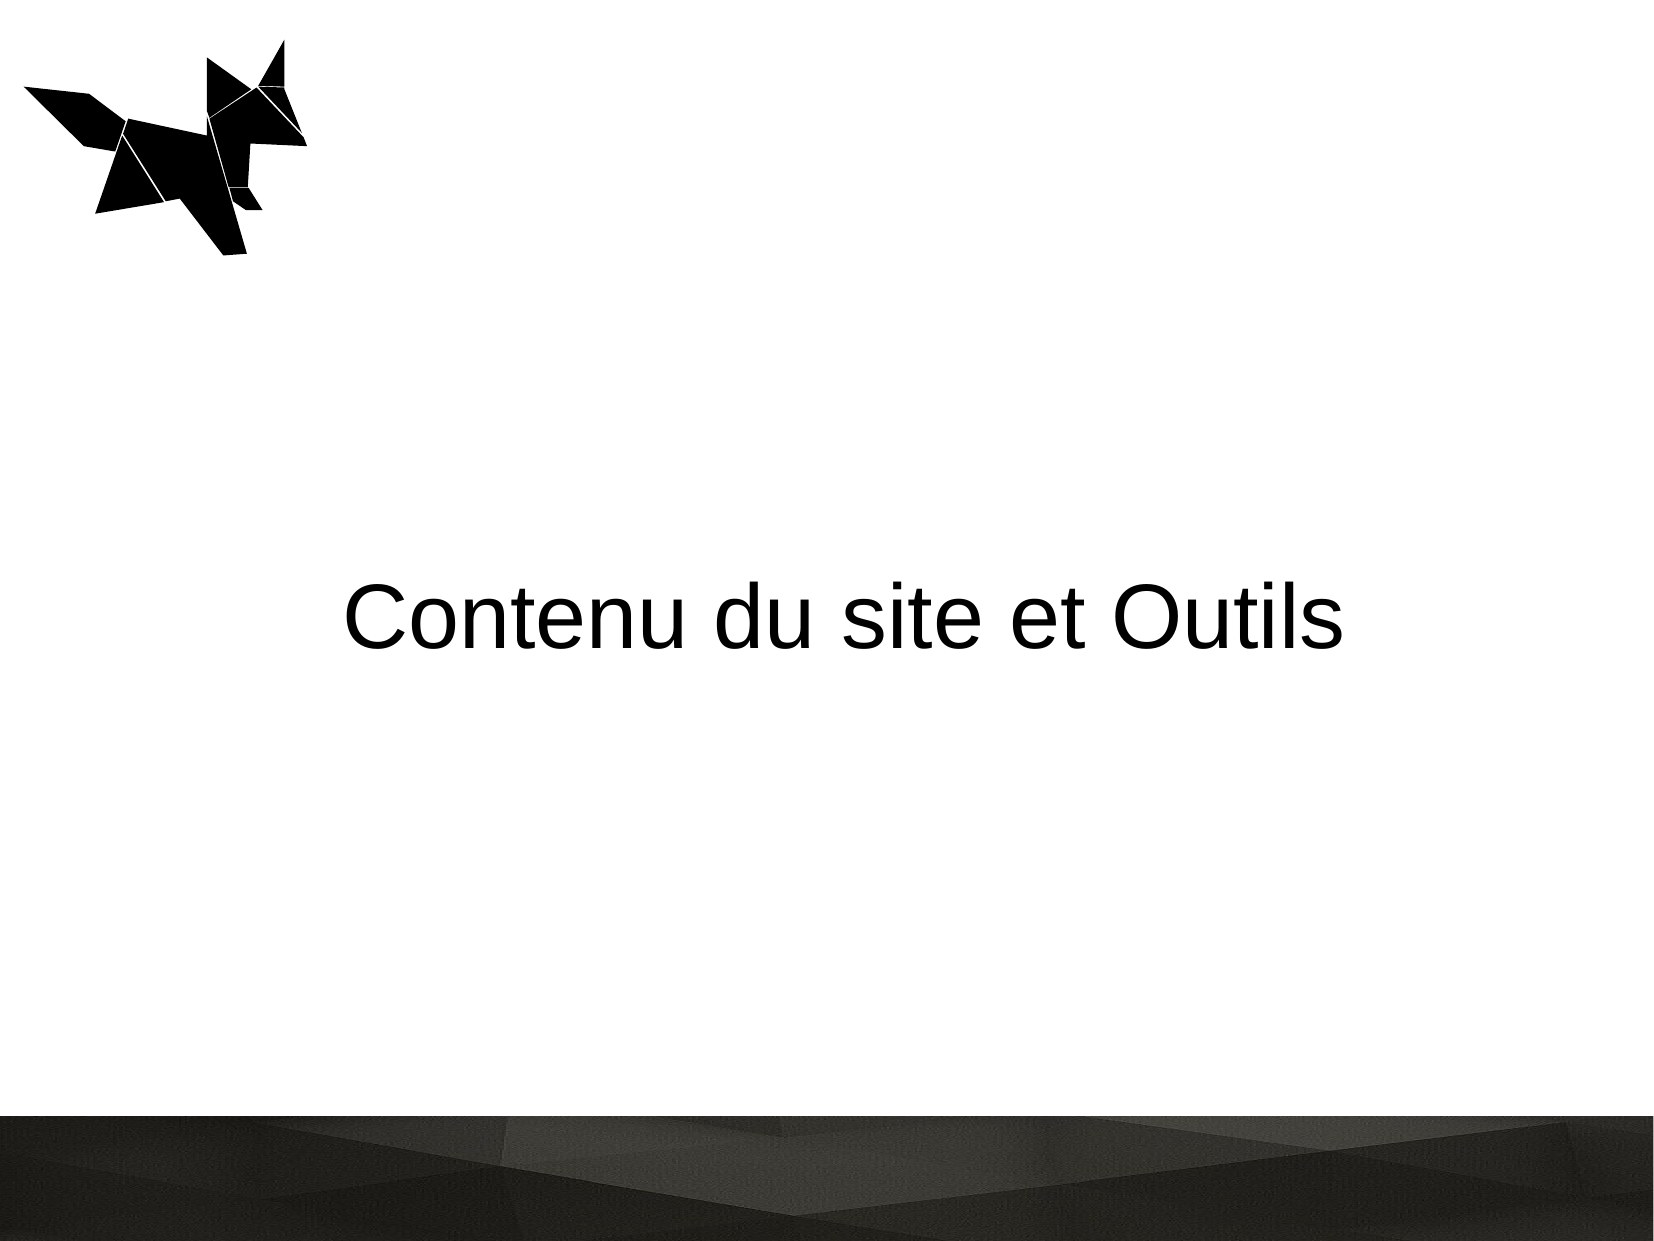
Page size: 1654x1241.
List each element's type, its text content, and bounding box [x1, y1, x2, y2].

title Contenu du site et Outils [82, 513, 1571, 721]
picture [0, 1116, 1654, 1241]
picture [23, 30, 308, 319]
